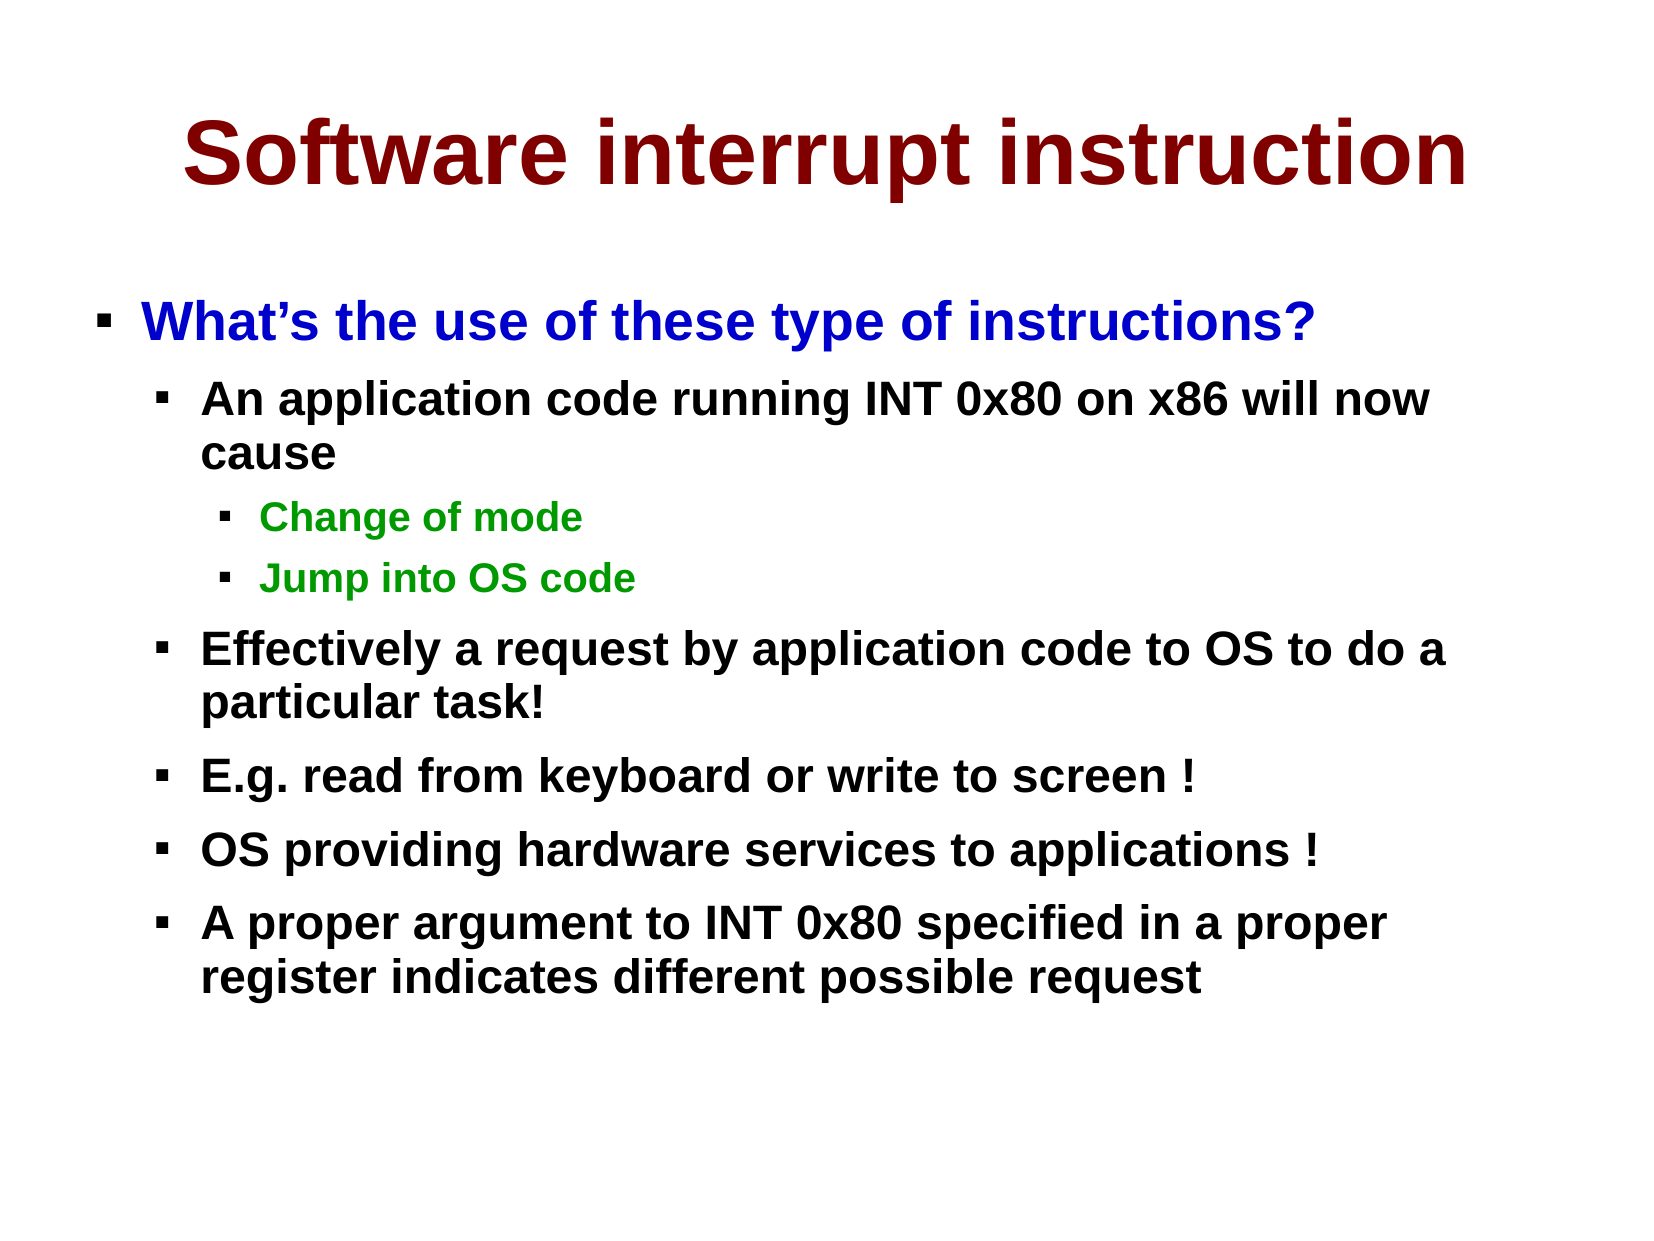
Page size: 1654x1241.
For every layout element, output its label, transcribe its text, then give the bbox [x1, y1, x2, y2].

list What’s the use of these type of instructions? An application code running INT 0x80 on x86 will now cause Change of mode Jump into OS code Effectively a request by application code to OS to do a particular task! E.g. read from keyboard or write to screen ! OS providing hardware services to applications ! A proper argument to INT 0x80 specified in a proper register indicates different possible request [82, 290, 1571, 1010]
title Software interrupt instruction [82, 49, 1571, 257]
